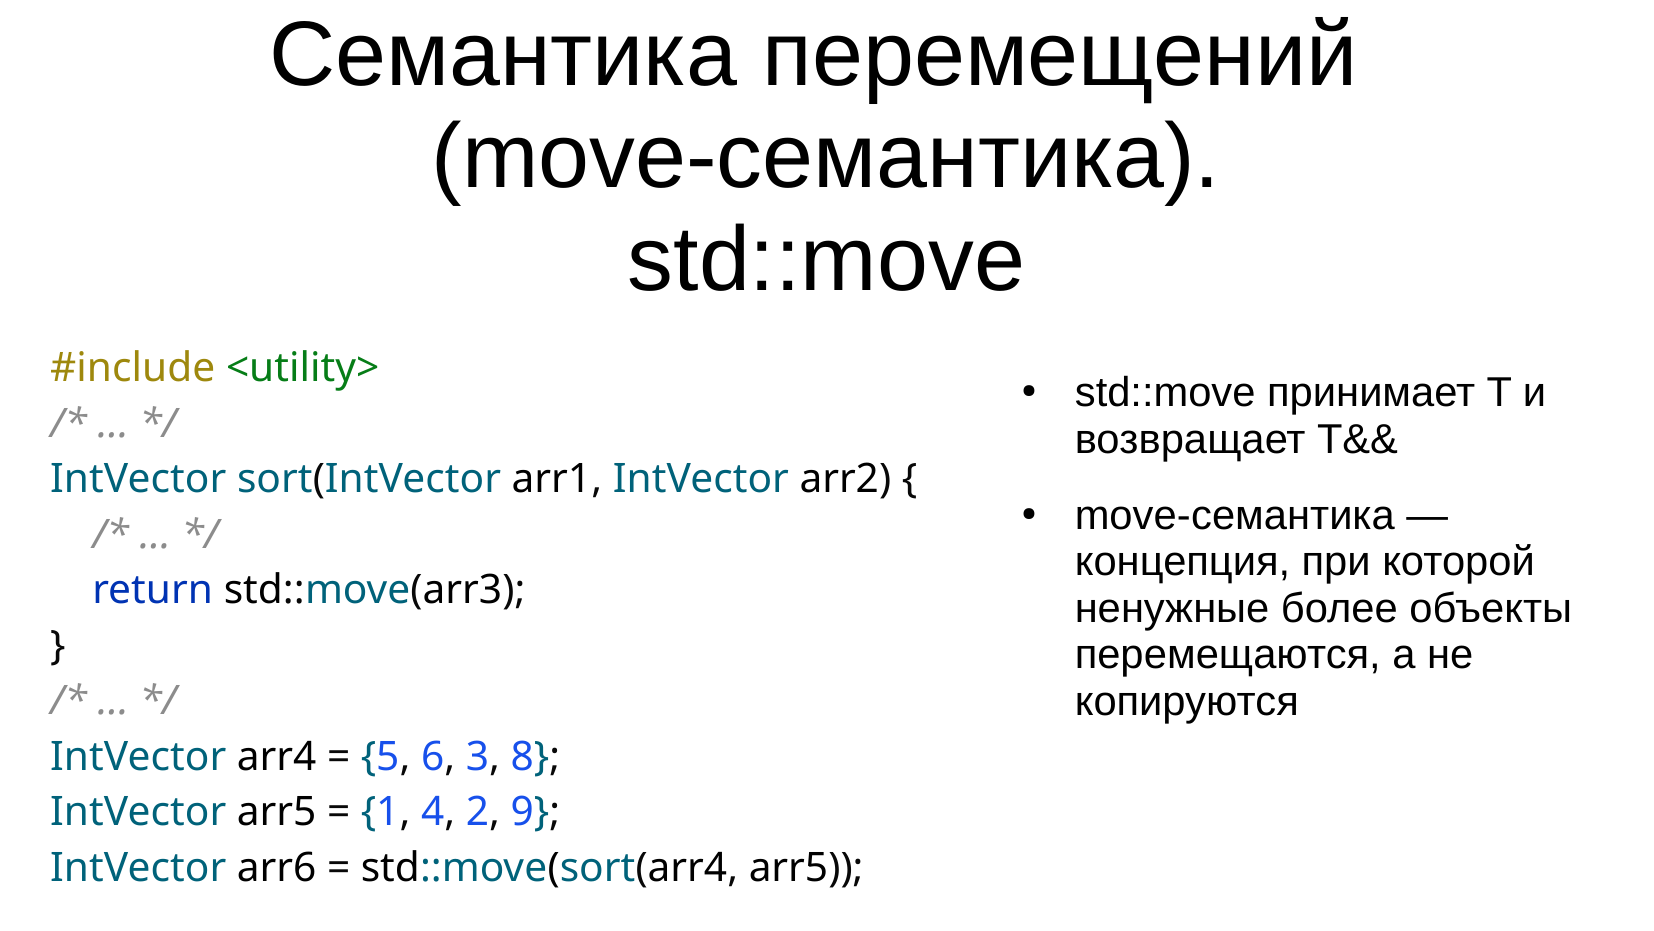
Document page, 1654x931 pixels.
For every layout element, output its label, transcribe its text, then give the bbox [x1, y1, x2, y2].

list std::move принимает T и возвращает T&& move-семантика — концепция, при которой ненужные более объекты перемещаются, а не копируются [1003, 369, 1619, 768]
text_box #include <utility> /* ... */ IntVector sort(IntVector arr1, IntVector arr2) { /* ... */ return std::move(arr3); } /* ... */ IntVector arr4 = {5, 6, 3, 8}; IntVector arr5 = {1, 4, 2, 9}; IntVector arr6 = std::move(sort(arr4, arr5)); [35, 330, 933, 901]
title Семантика перемещений (move-семантика). std::move [82, 2, 1571, 310]
